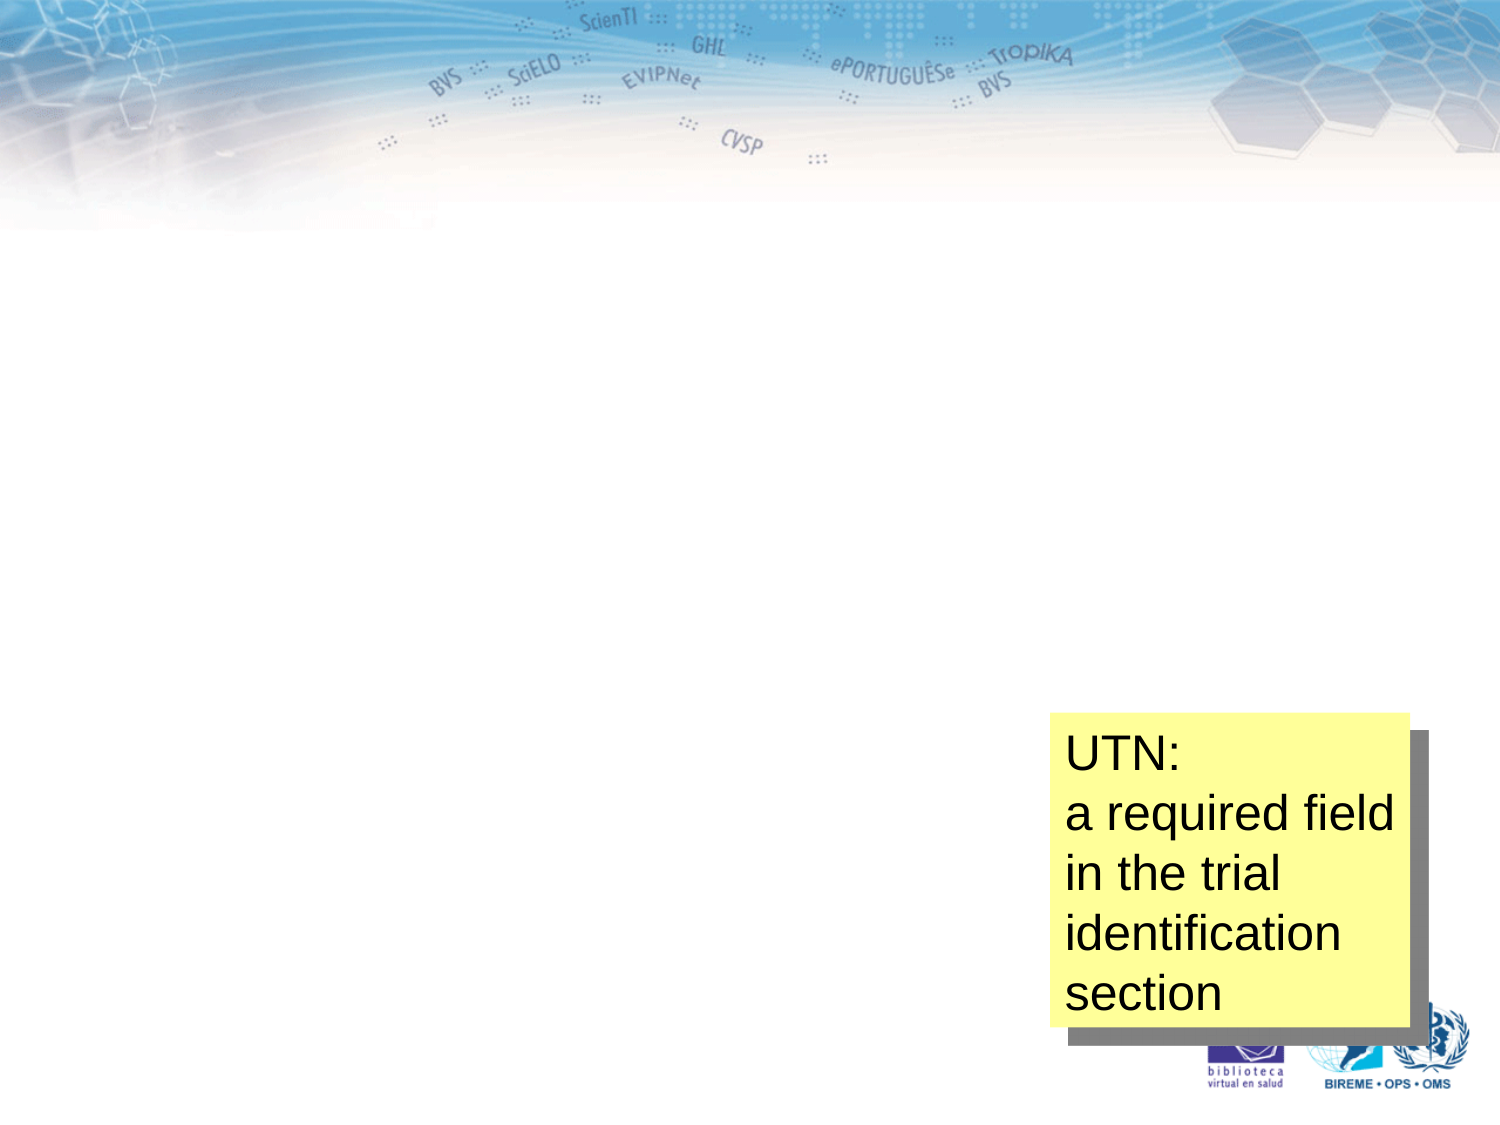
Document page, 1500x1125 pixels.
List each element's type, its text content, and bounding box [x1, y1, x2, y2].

text_box UTN: a required field in the trial identification section [1050, 712, 1411, 1028]
picture [0, 0, 1500, 1125]
